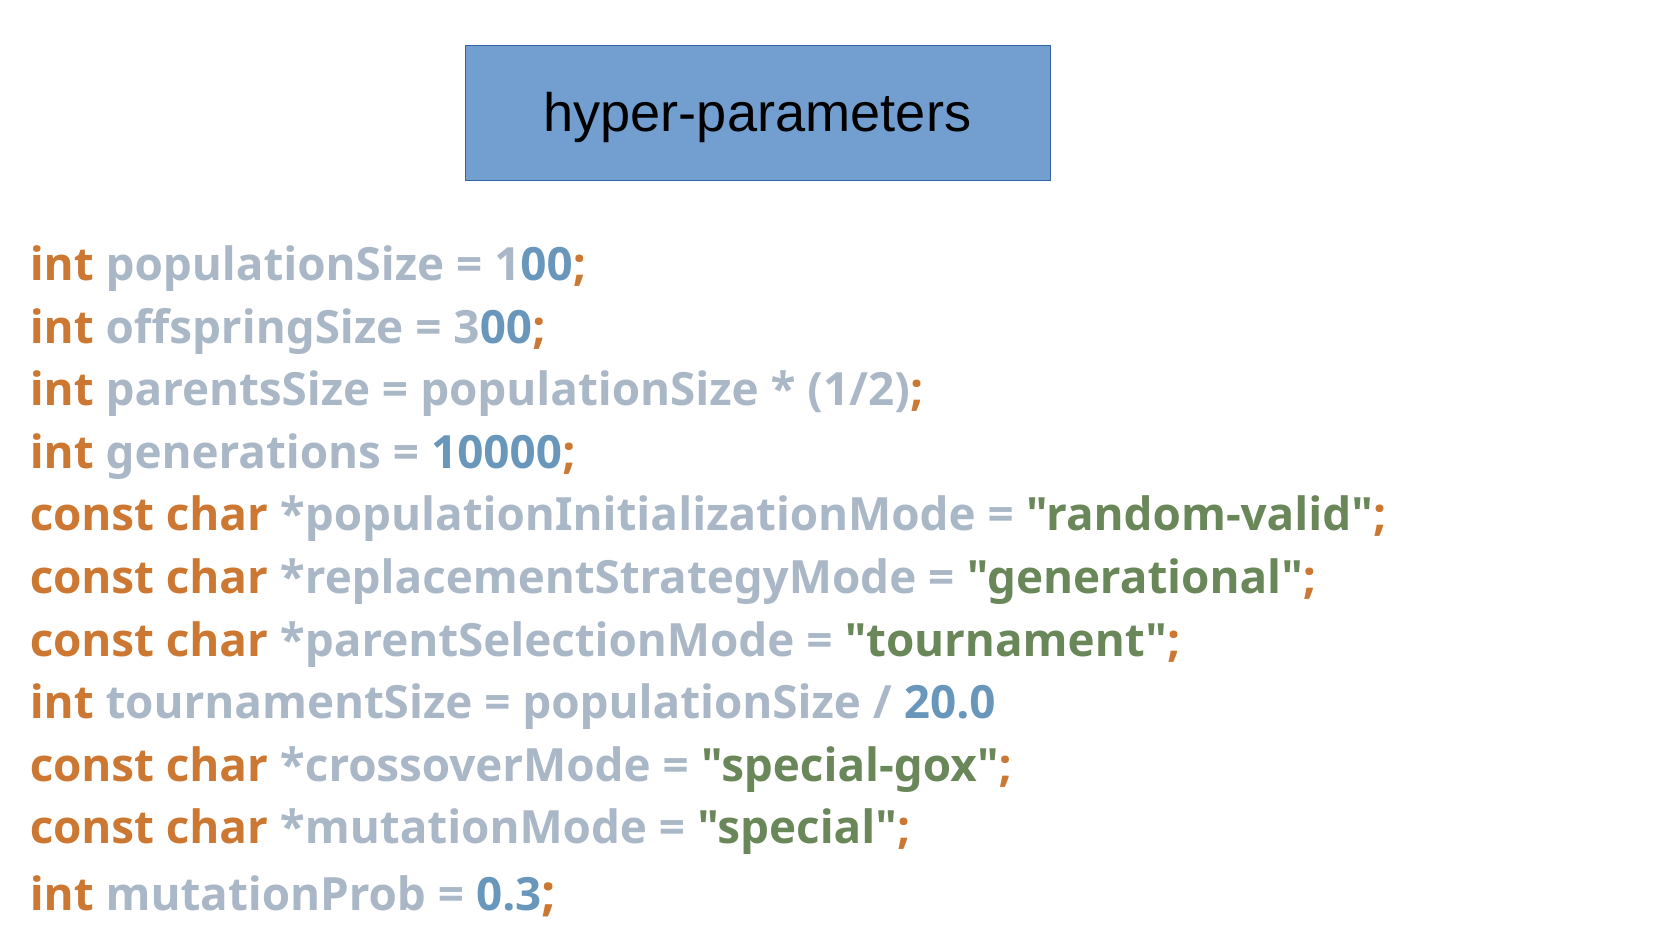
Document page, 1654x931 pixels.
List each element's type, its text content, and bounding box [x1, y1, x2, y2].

text_box int populationSize = 100; int offspringSize = 300; int parentsSize = populationSize * (1/2); int generations = 10000; const char *populationInitializationMode = "random-valid"; const char *replacementStrategyMode = "generational"; const char *parentSelectionMode = "tournament"; int tournamentSize = populationSize / 20.0 const char *crossoverMode = "special-gox"; const char *mutationMode = "special"; int mutationProb = 0.3; [15, 224, 1654, 931]
text_box hyper-parameters [465, 45, 1051, 181]
